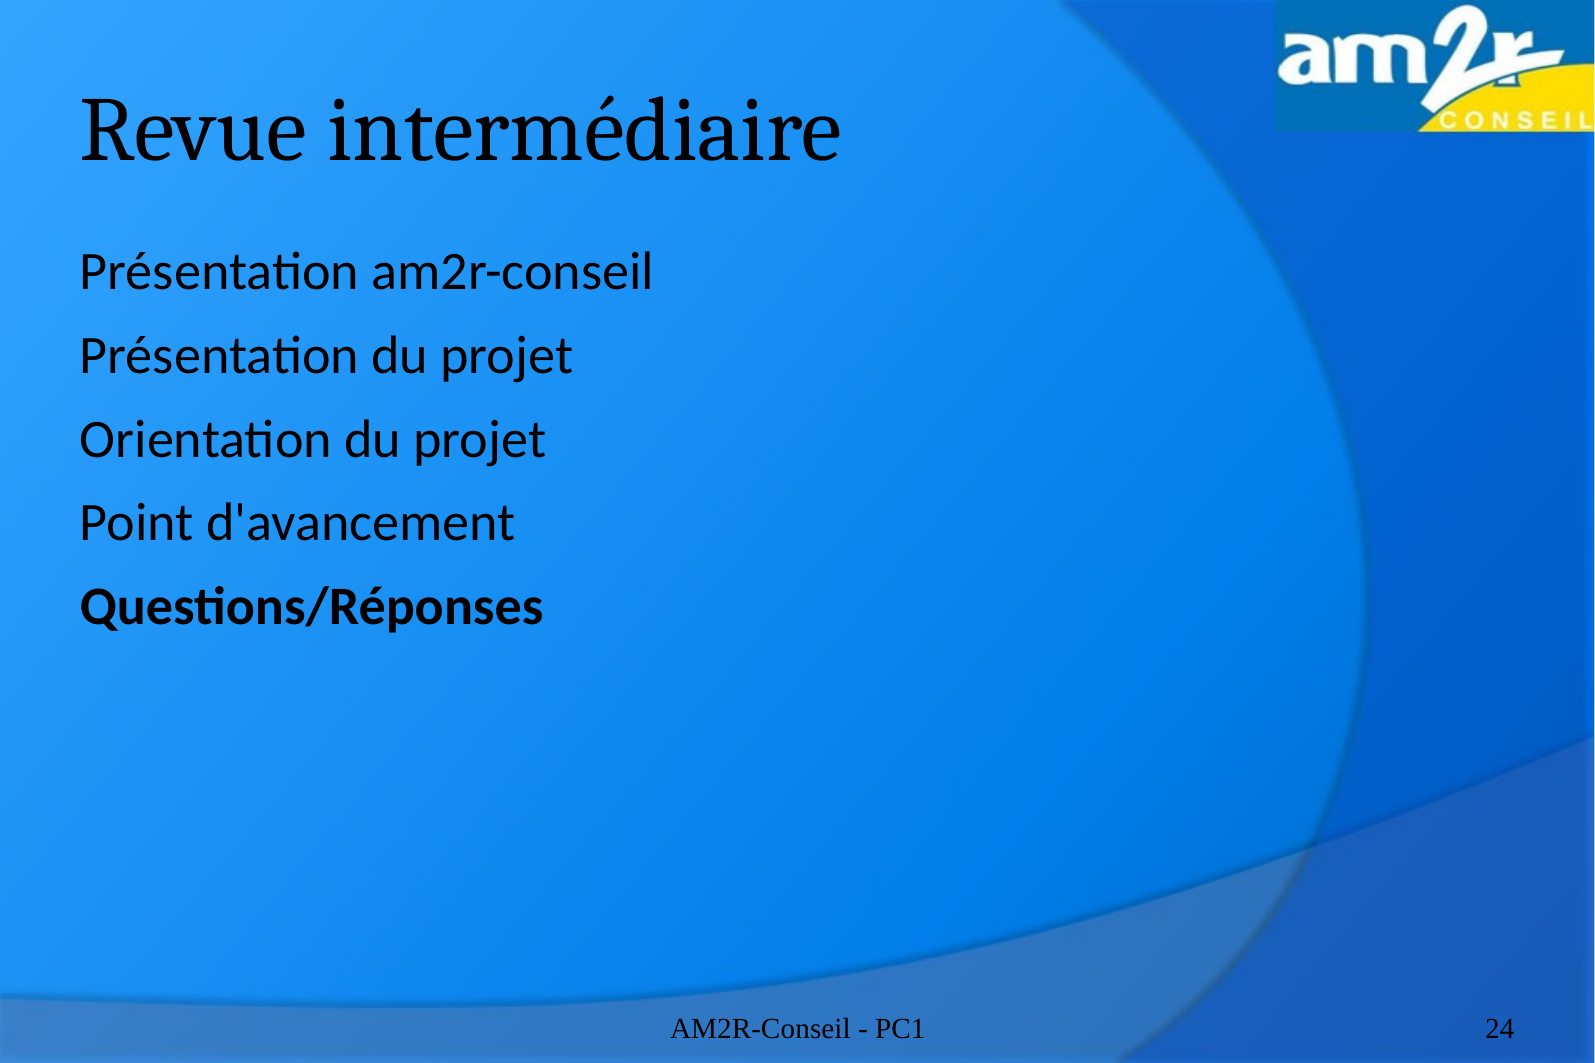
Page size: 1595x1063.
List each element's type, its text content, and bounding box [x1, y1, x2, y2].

title Revue intermédiaire [79, 42, 1253, 220]
picture [0, 0, 1595, 1063]
list Présentation am2r-conseil Présentation du projet Orientation du projet Point d'avancement Questions/Réponses [79, 248, 1515, 951]
